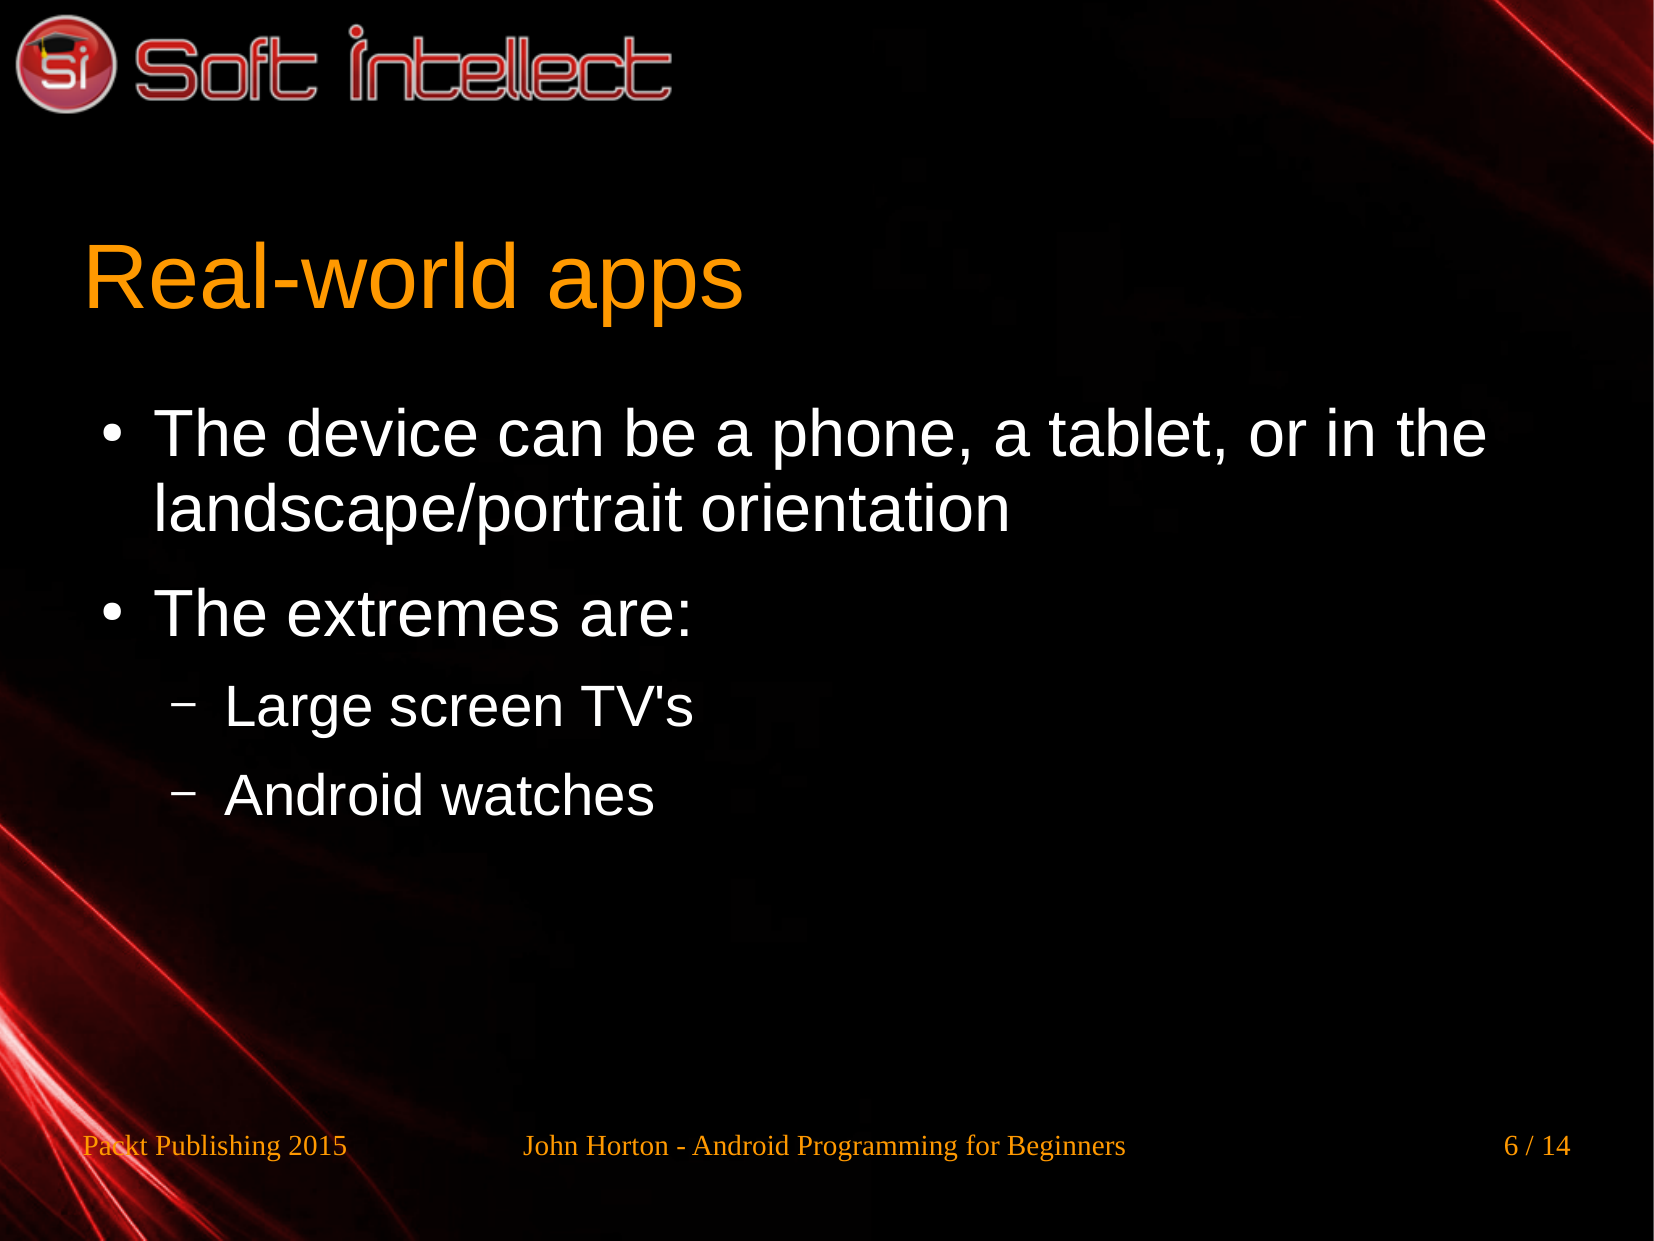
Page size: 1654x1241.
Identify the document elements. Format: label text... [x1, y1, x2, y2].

picture [0, 0, 1654, 1241]
title Real-world apps [82, 173, 1571, 381]
list The device can be a phone, a tablet, or in the landscape/portrait orientation The extremes are: Large screen TV's Android watches [82, 396, 1571, 1116]
